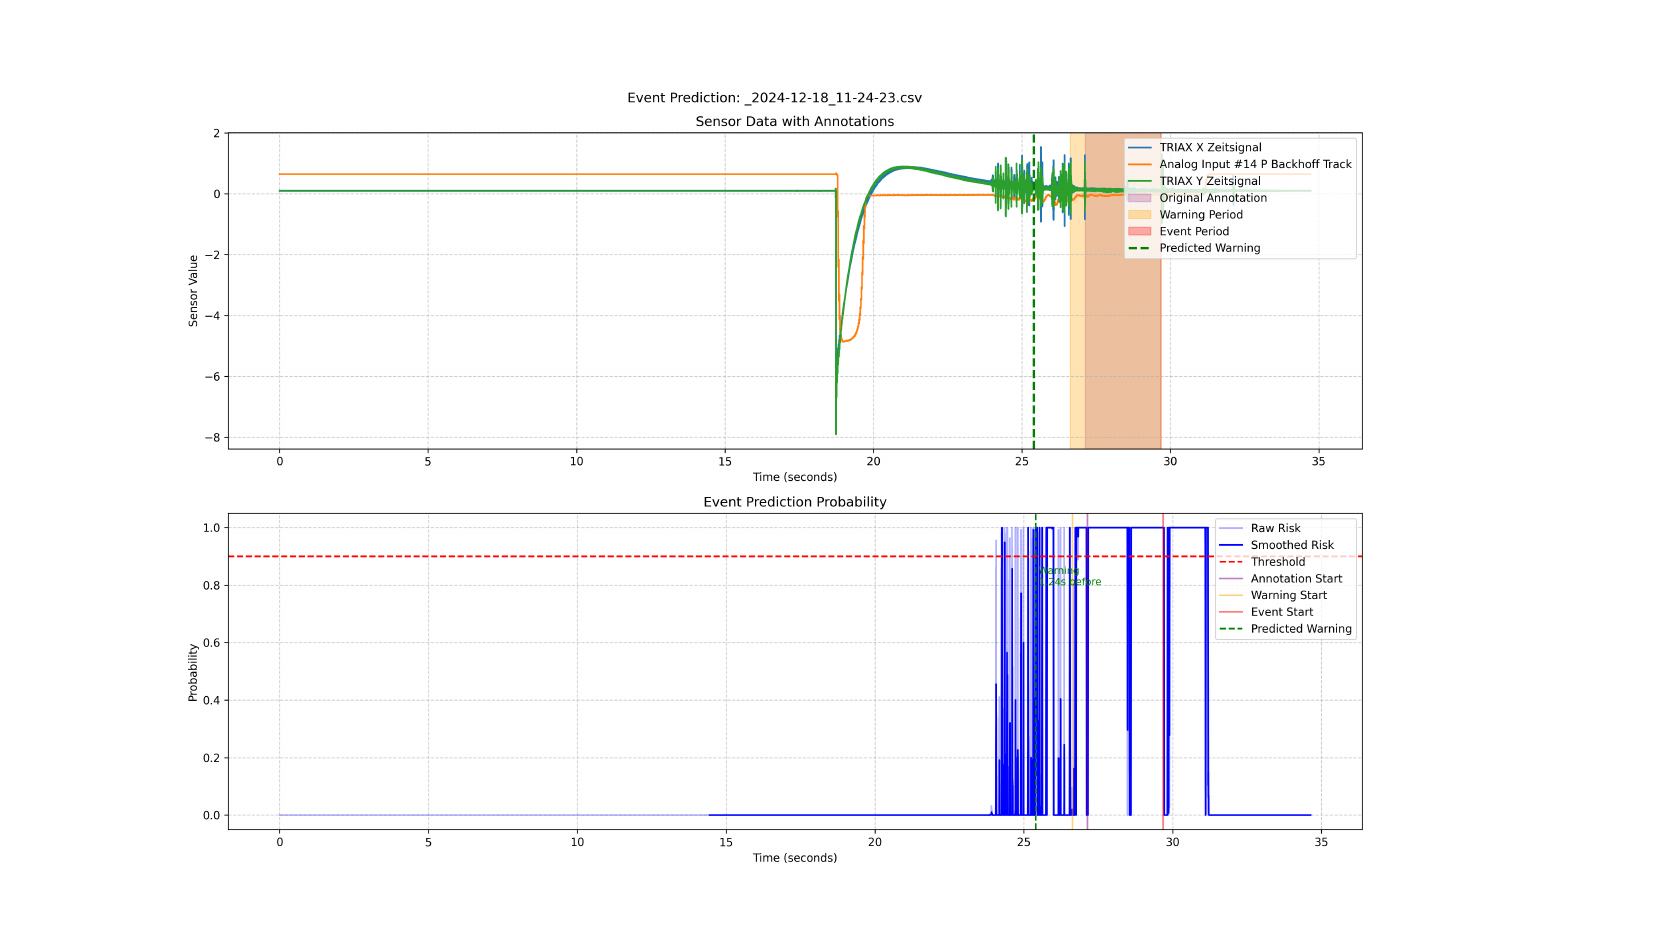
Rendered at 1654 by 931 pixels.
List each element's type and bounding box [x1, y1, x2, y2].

picture [175, 77, 1374, 876]
